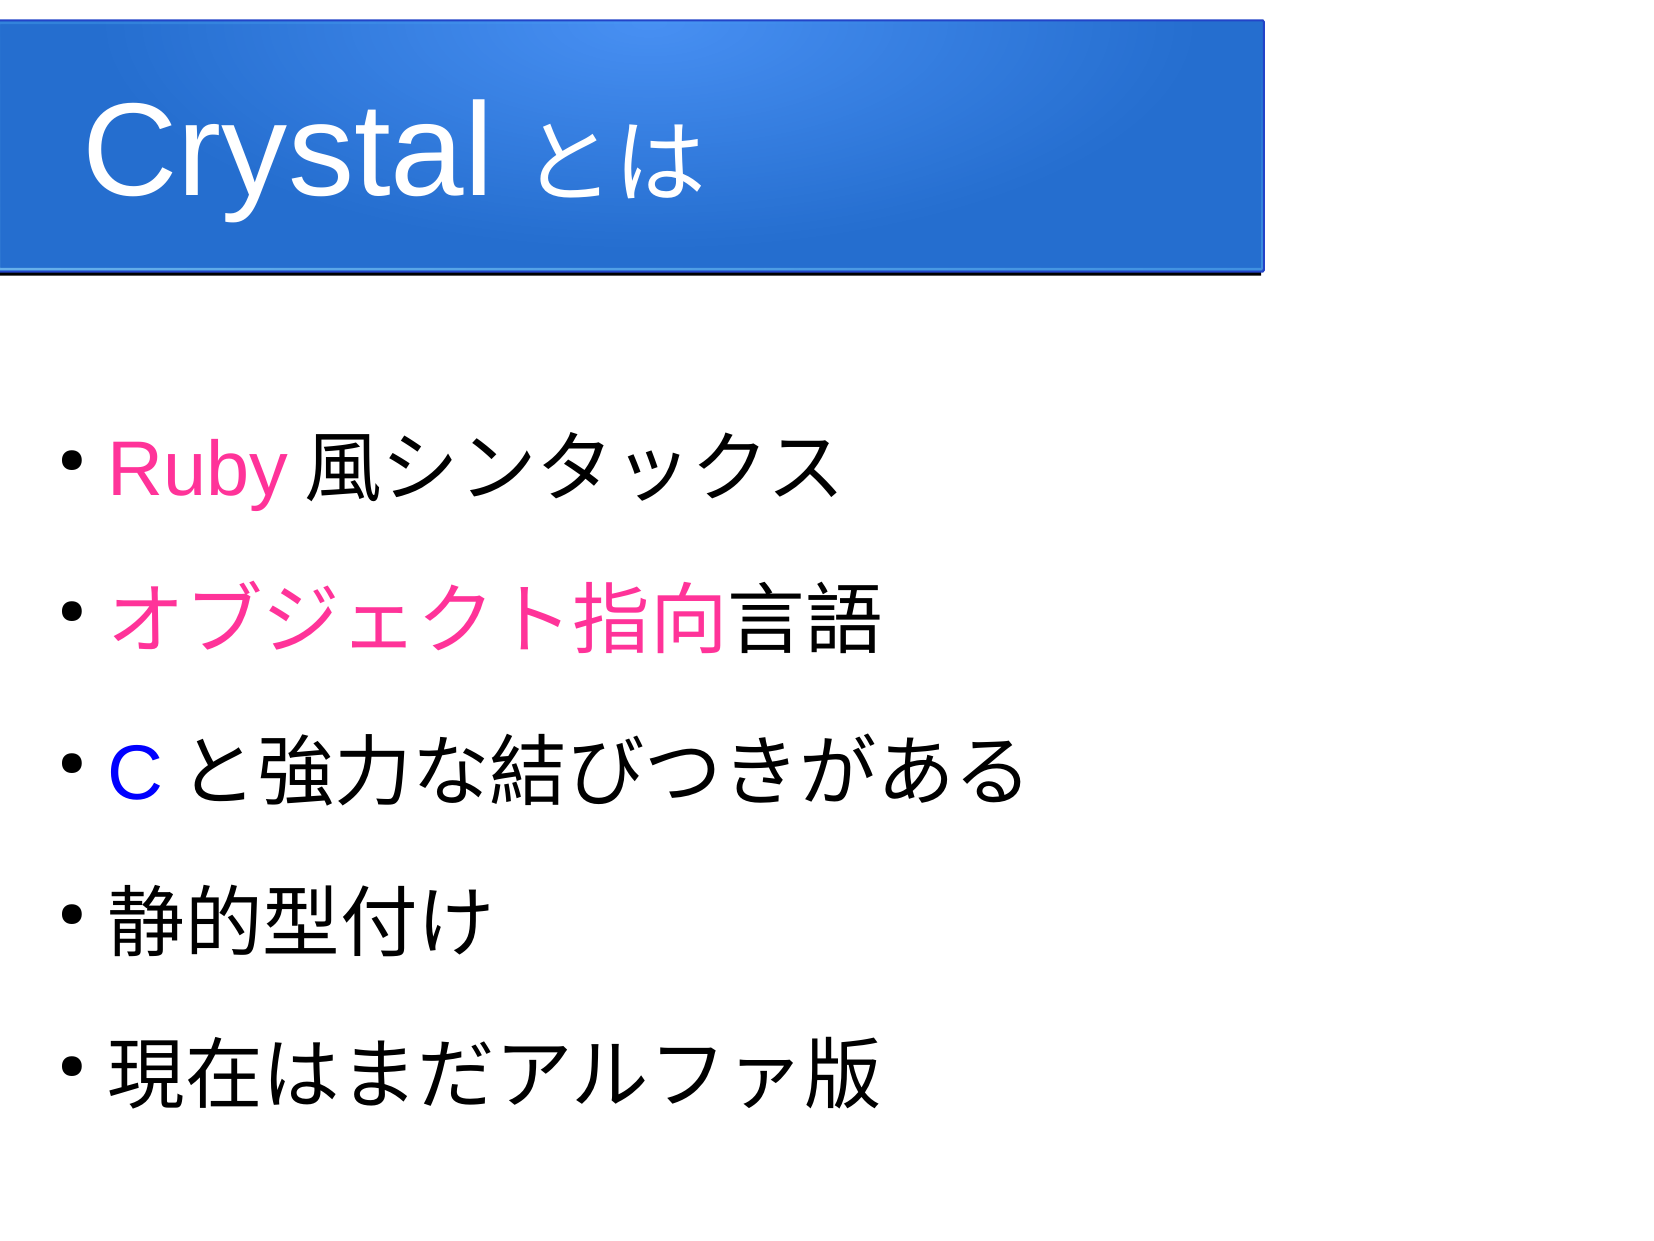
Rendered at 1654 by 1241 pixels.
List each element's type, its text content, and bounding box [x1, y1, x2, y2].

list Ruby風シンタックス オブジェクト指向言語 Cと強力な結びつきがある 静的型付け 現在はまだアルファ版 [41, 405, 1531, 1126]
title Crystalとは [82, 47, 1235, 252]
